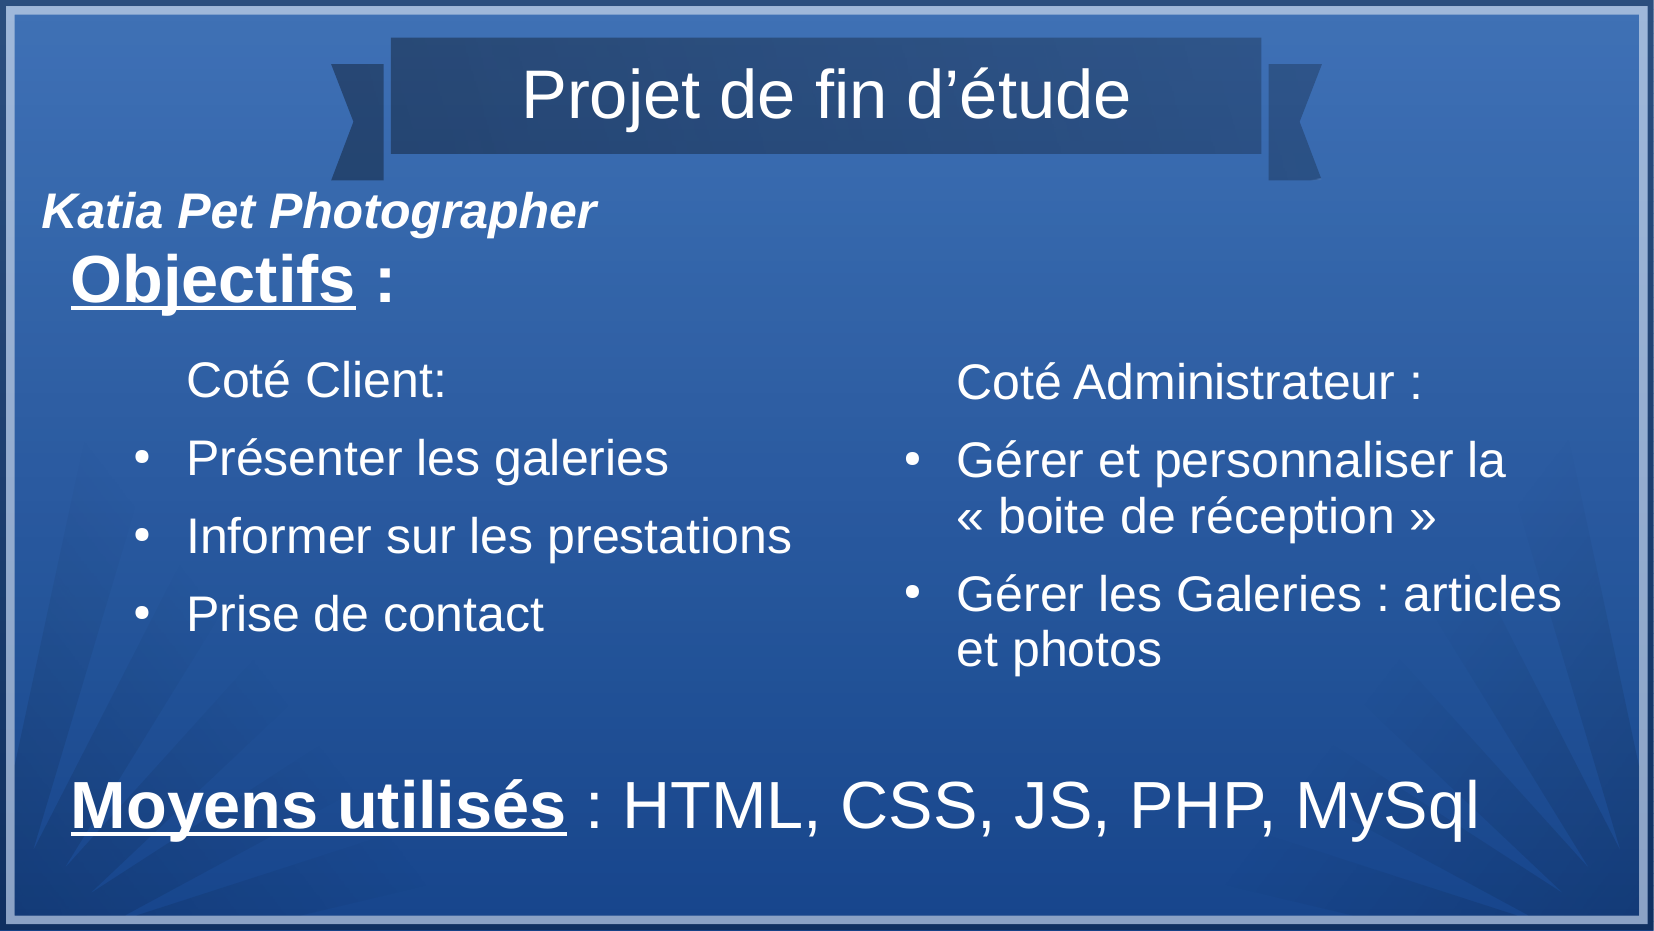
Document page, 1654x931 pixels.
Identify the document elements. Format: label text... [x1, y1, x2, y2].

list Coté Client: Présenter les galeries Informer sur les prestations Prise de contact [115, 352, 842, 767]
title Projet de fin d’étude [389, 35, 1264, 118]
list Katia Pet Photographer [0, 118, 1625, 266]
list Objectifs : [0, 242, 1654, 361]
list Moyens utilisés : HTML, CSS, JS, PHP, MySql [0, 767, 1654, 886]
list Coté Administrateur : Gérer et personnaliser la « boite de réception » Gérer les Galeries : articles et photos [885, 361, 1613, 767]
